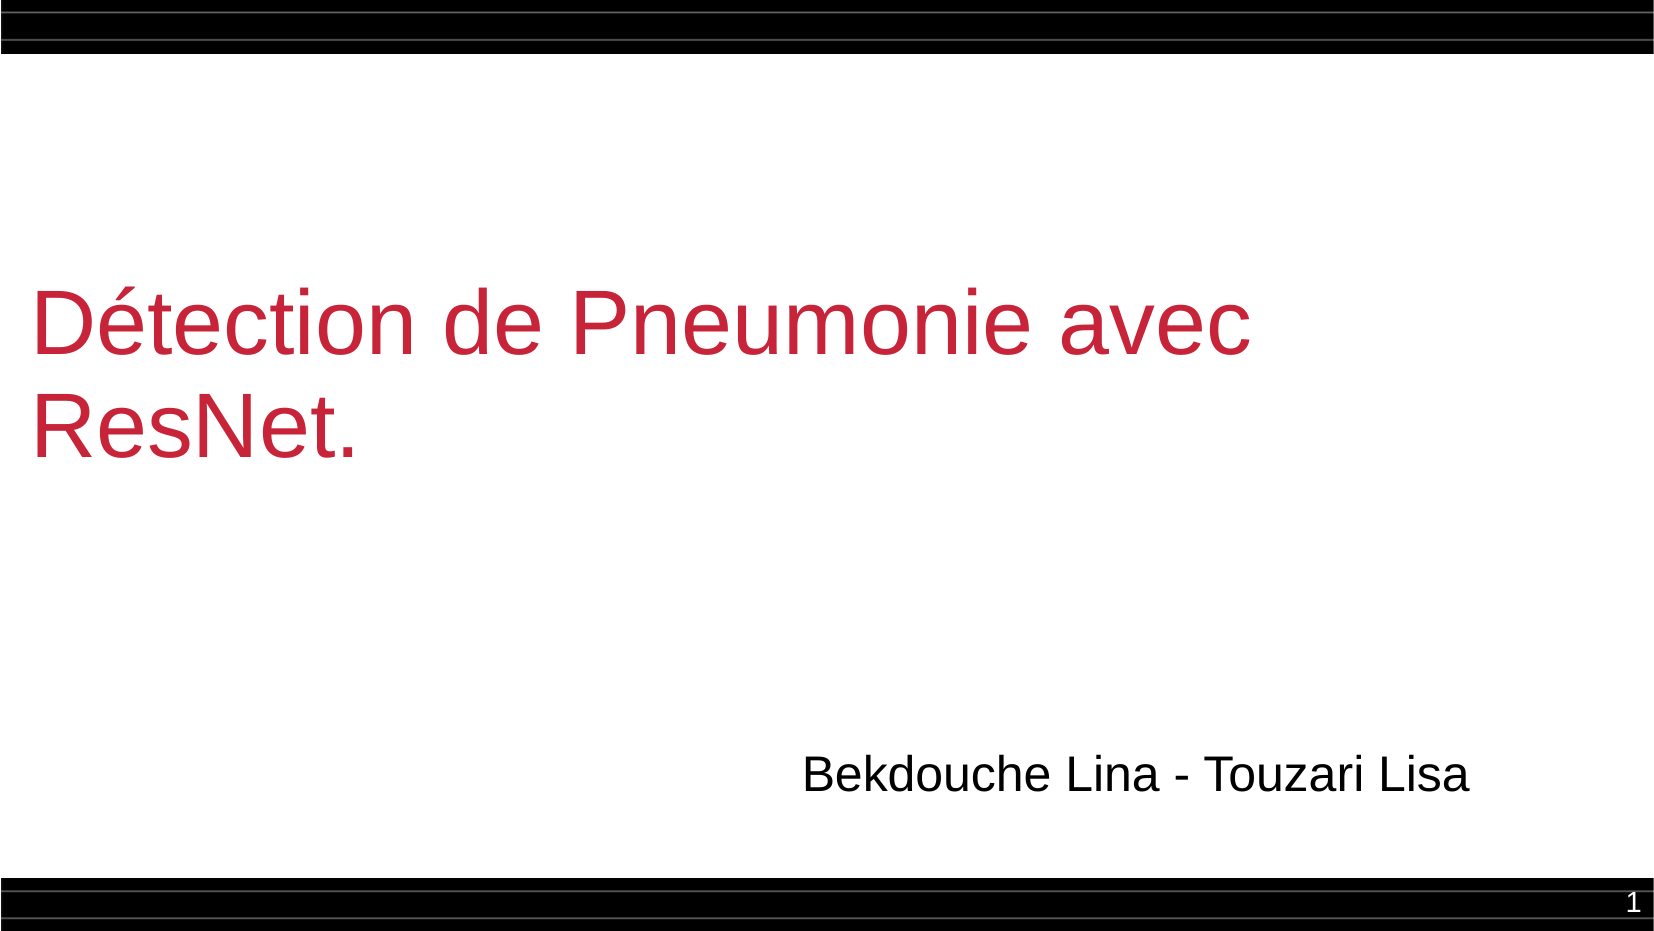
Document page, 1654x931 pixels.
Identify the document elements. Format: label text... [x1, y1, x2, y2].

picture [1, 878, 1654, 931]
picture [1, 0, 1654, 54]
title Détection de Pneumonie avec ResNet. [30, 150, 1519, 599]
subtitle Bekdouche Lina - Touzari Lisa [705, 705, 1568, 918]
